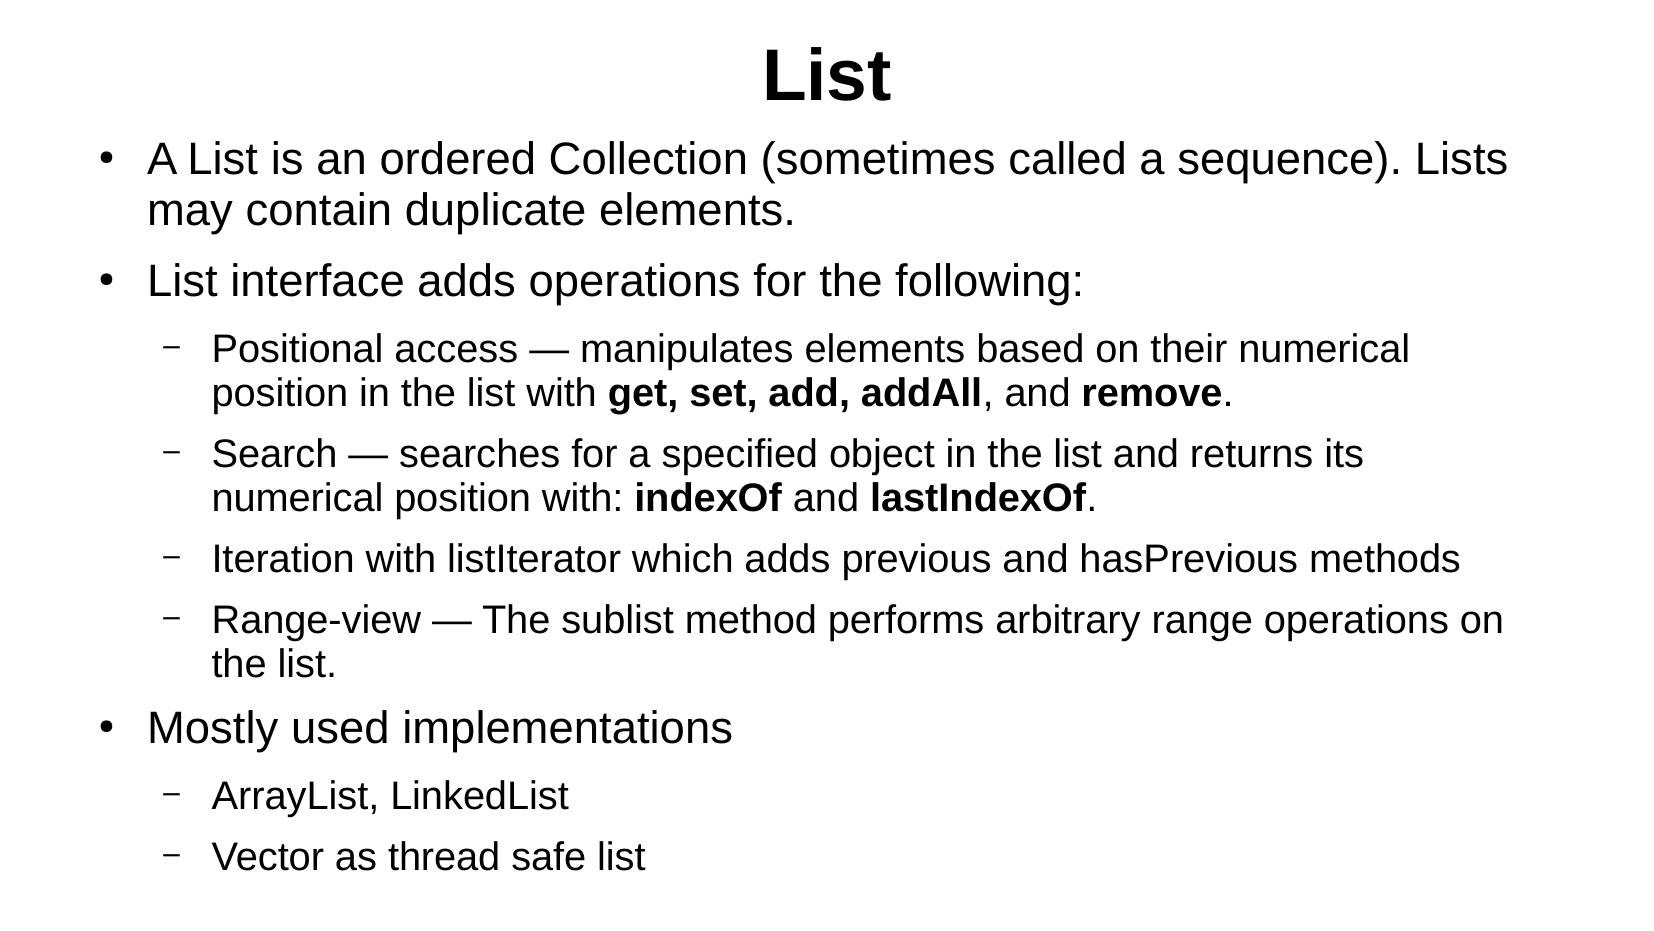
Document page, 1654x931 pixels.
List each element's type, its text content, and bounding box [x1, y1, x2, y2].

list A List is an ordered Collection (sometimes called a sequence). Lists may contain duplicate elements. List interface adds operations for the following: Positional access — manipulates elements based on their numerical position in the list with get, set, add, addAll, and remove. Search — searches for a specified object in the list and returns its numerical position with: indexOf and lastIndexOf. Iteration with listIterator which adds previous and hasPrevious methods Range-view — The sublist method performs arbitrary range operations on the list. Mostly used implementations ArrayList, LinkedList Vector as thread safe list [82, 132, 1538, 889]
title List [82, 26, 1571, 125]
